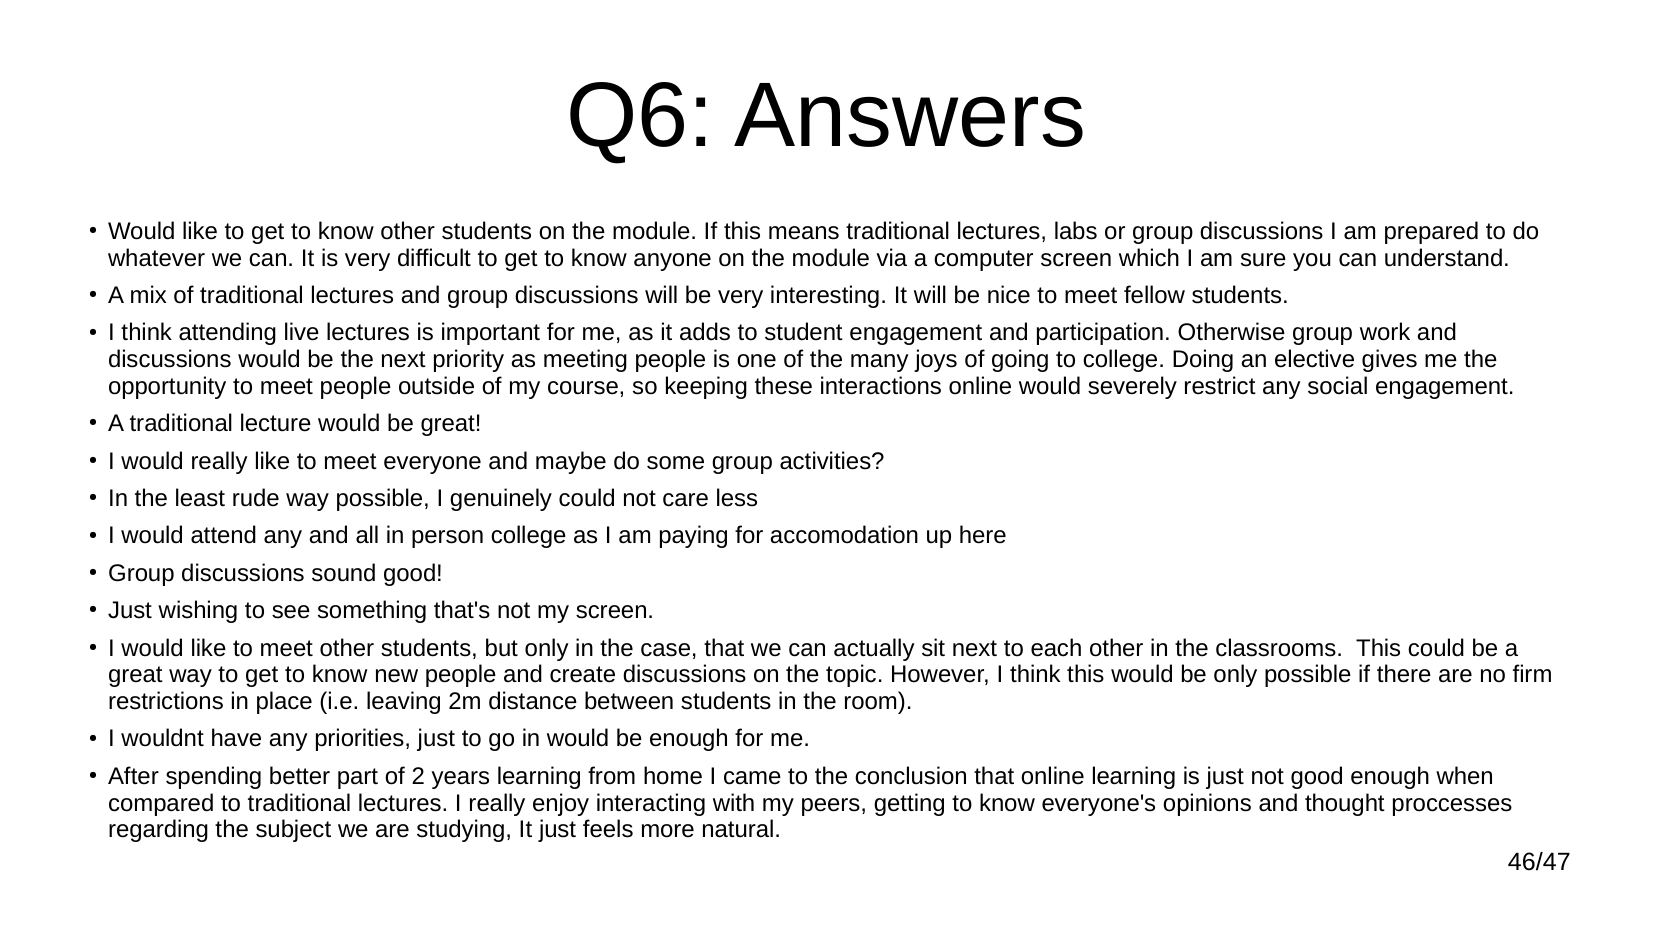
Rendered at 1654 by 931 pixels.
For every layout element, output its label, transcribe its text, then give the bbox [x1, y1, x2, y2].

title Q6: Answers [82, 37, 1571, 193]
list Would like to get to know other students on the module. If this means traditional lectures, labs or group discussions I am prepared to do whatever we can. It is very difficult to get to know anyone on the module via a computer screen which I am sure you can understand. A mix of traditional lectures and group discussions will be very interesting. It will be nice to meet fellow students. I think attending live lectures is important for me, as it adds to student engagement and participation. Otherwise group work and discussions would be the next priority as meeting people is one of the many joys of going to college. Doing an elective gives me the opportunity to meet people outside of my course, so keeping these interactions online would severely restrict any social engagement. A traditional lecture would be great! I would really like to meet everyone and maybe do some group activities? In the least rude way possible, I genuinely could not care less I would attend any and all in person college as I am paying for accomodation up here Group discussions sound good! Just wishing to see something that's not my screen. I would like to meet other students, but only in the case, that we can actually sit next to each other in the classrooms. This could be a great way to get to know new people and create discussions on the topic. However, I think this would be only possible if there are no firm restrictions in place (i.e. leaving 2m distance between students in the room). I wouldnt have any priorities, just to go in would be enough for me. After spending better part of 2 years learning from home I came to the conclusion that online learning is just not good enough when compared to traditional lectures. I really enjoy interacting with my peers, getting to know everyone's opinions and thought proccesses regarding the subject we are studying, It just feels more natural. [82, 217, 1571, 886]
